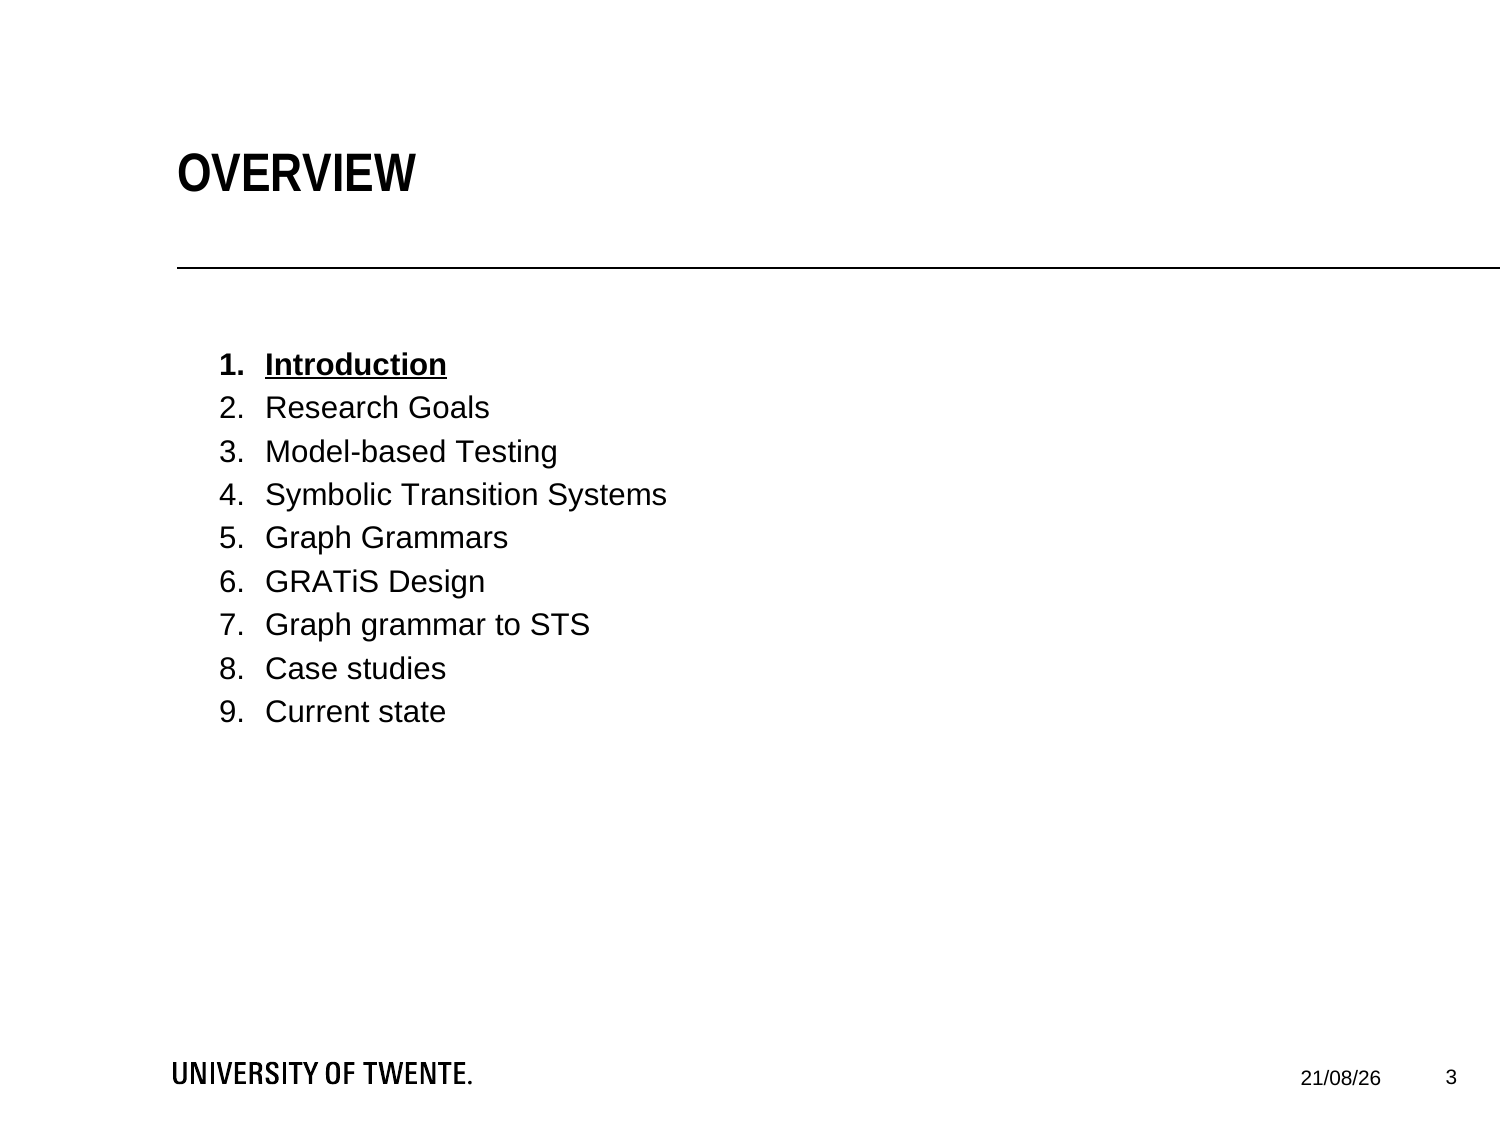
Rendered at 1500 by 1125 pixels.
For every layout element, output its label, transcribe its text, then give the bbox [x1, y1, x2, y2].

list Introduction Research Goals Model-based Testing Symbolic Transition Systems Graph Grammars GRATiS Design Graph grammar to STS Case studies Current state [177, 336, 1457, 854]
title OVERVIEW [177, 59, 1458, 248]
text_box <number> [1395, 1049, 1458, 1125]
text_box 21/05/12 [1242, 1050, 1395, 1125]
